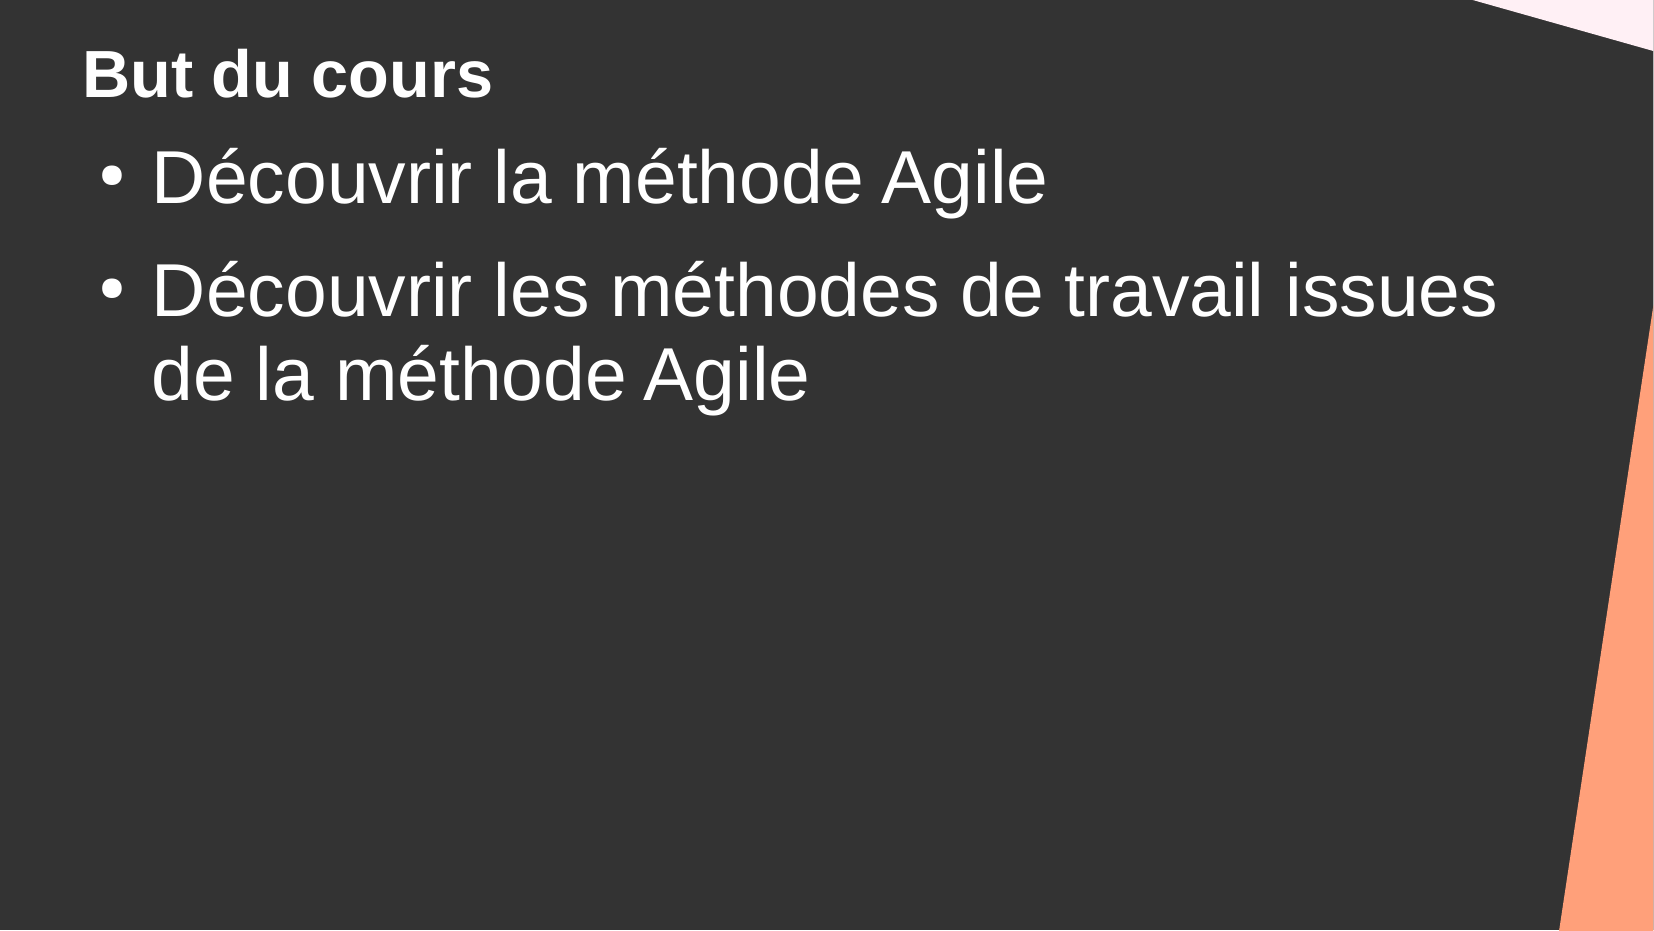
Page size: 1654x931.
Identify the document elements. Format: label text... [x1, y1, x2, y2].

list Découvrir la méthode Agile Découvrir les méthodes de travail issues de la méthode Agile [80, 135, 1560, 762]
title But du cours [82, 37, 1571, 122]
text_box [1472, 0, 1654, 52]
text_box [1559, 301, 1654, 931]
